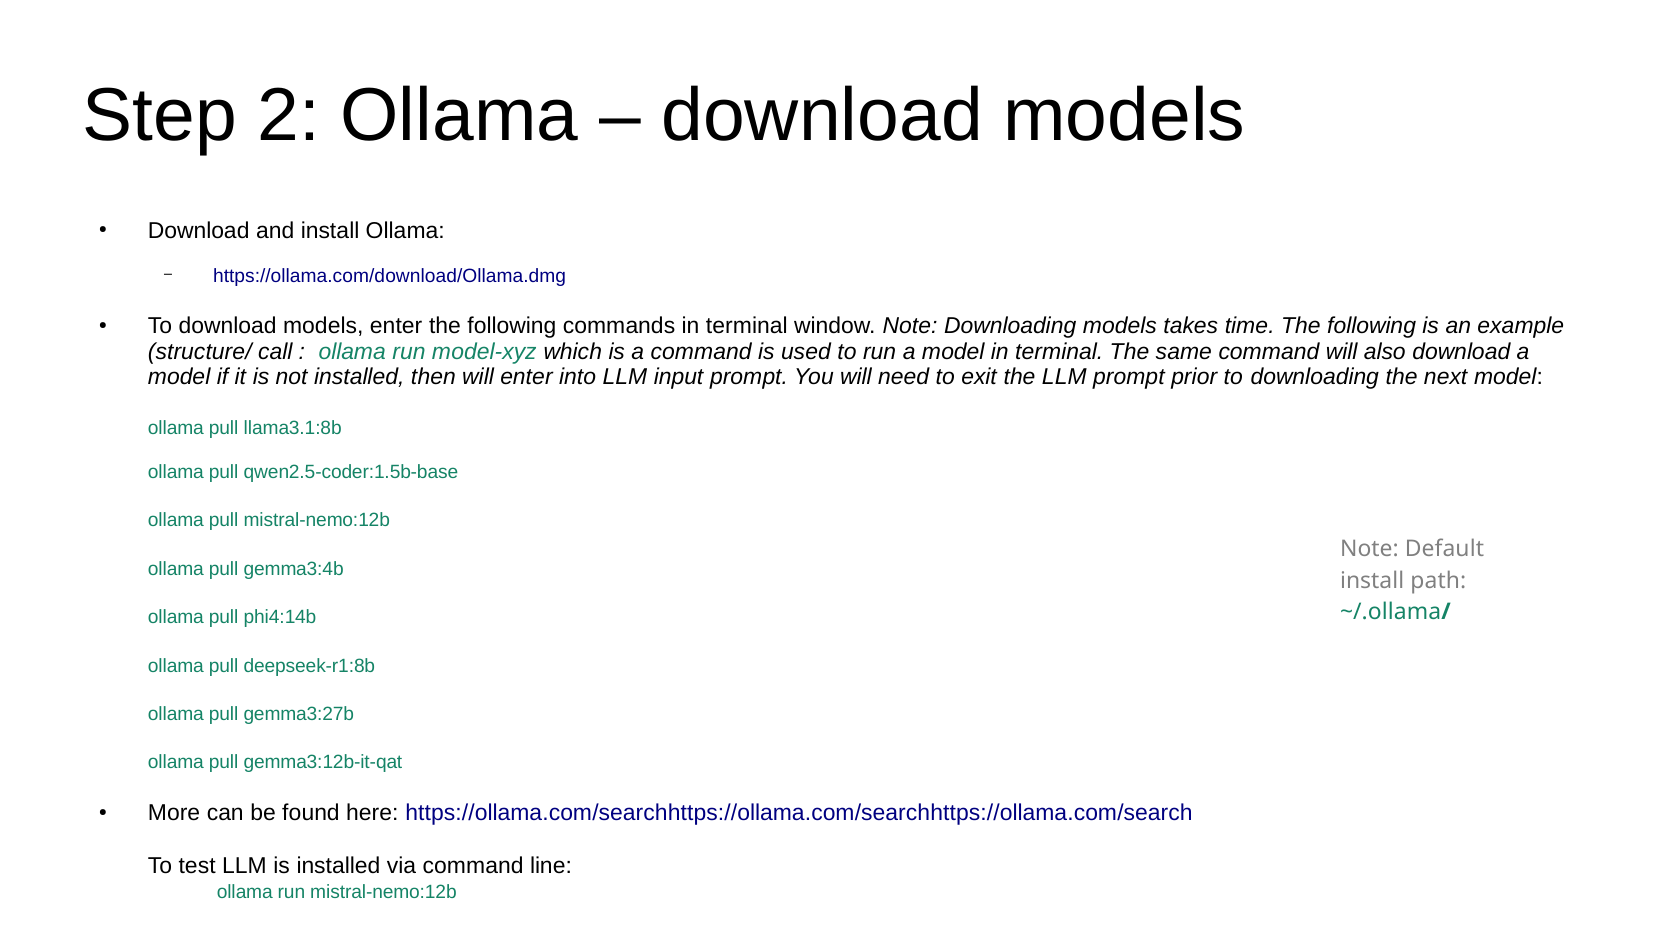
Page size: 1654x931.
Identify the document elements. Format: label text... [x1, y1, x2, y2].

title Step 2: Ollama – download models [82, 37, 1571, 193]
list Download and install Ollama: https://ollama.com/download/Ollama.dmg To download models, enter the following commands in terminal window. Note: Downloading models takes time. The following is an example (structure/ call : ollama run model-xyz which is a command is used to run a model in terminal. The same command will also download a model if it is not installed, then will enter into LLM input prompt. You will need to exit the LLM prompt prior to downloading the next model: ollama pull llama3.1:8b ollama pull qwen2.5-coder:1.5b-base ollama pull mistral-nemo:12b ollama pull gemma3:4b ollama pull phi4:14b ollama pull deepseek-r1:8b ollama pull gemma3:27b ollama pull gemma3:12b-it-qat More can be found here: https://ollama.com/searchhttps://ollama.com/searchhttps://ollama.com/search To test LLM is installed via command line: ollama run mistral-nemo:12b [82, 217, 1571, 931]
text_box Note: Default install path: ~/.ollama/ [1325, 525, 1538, 633]
